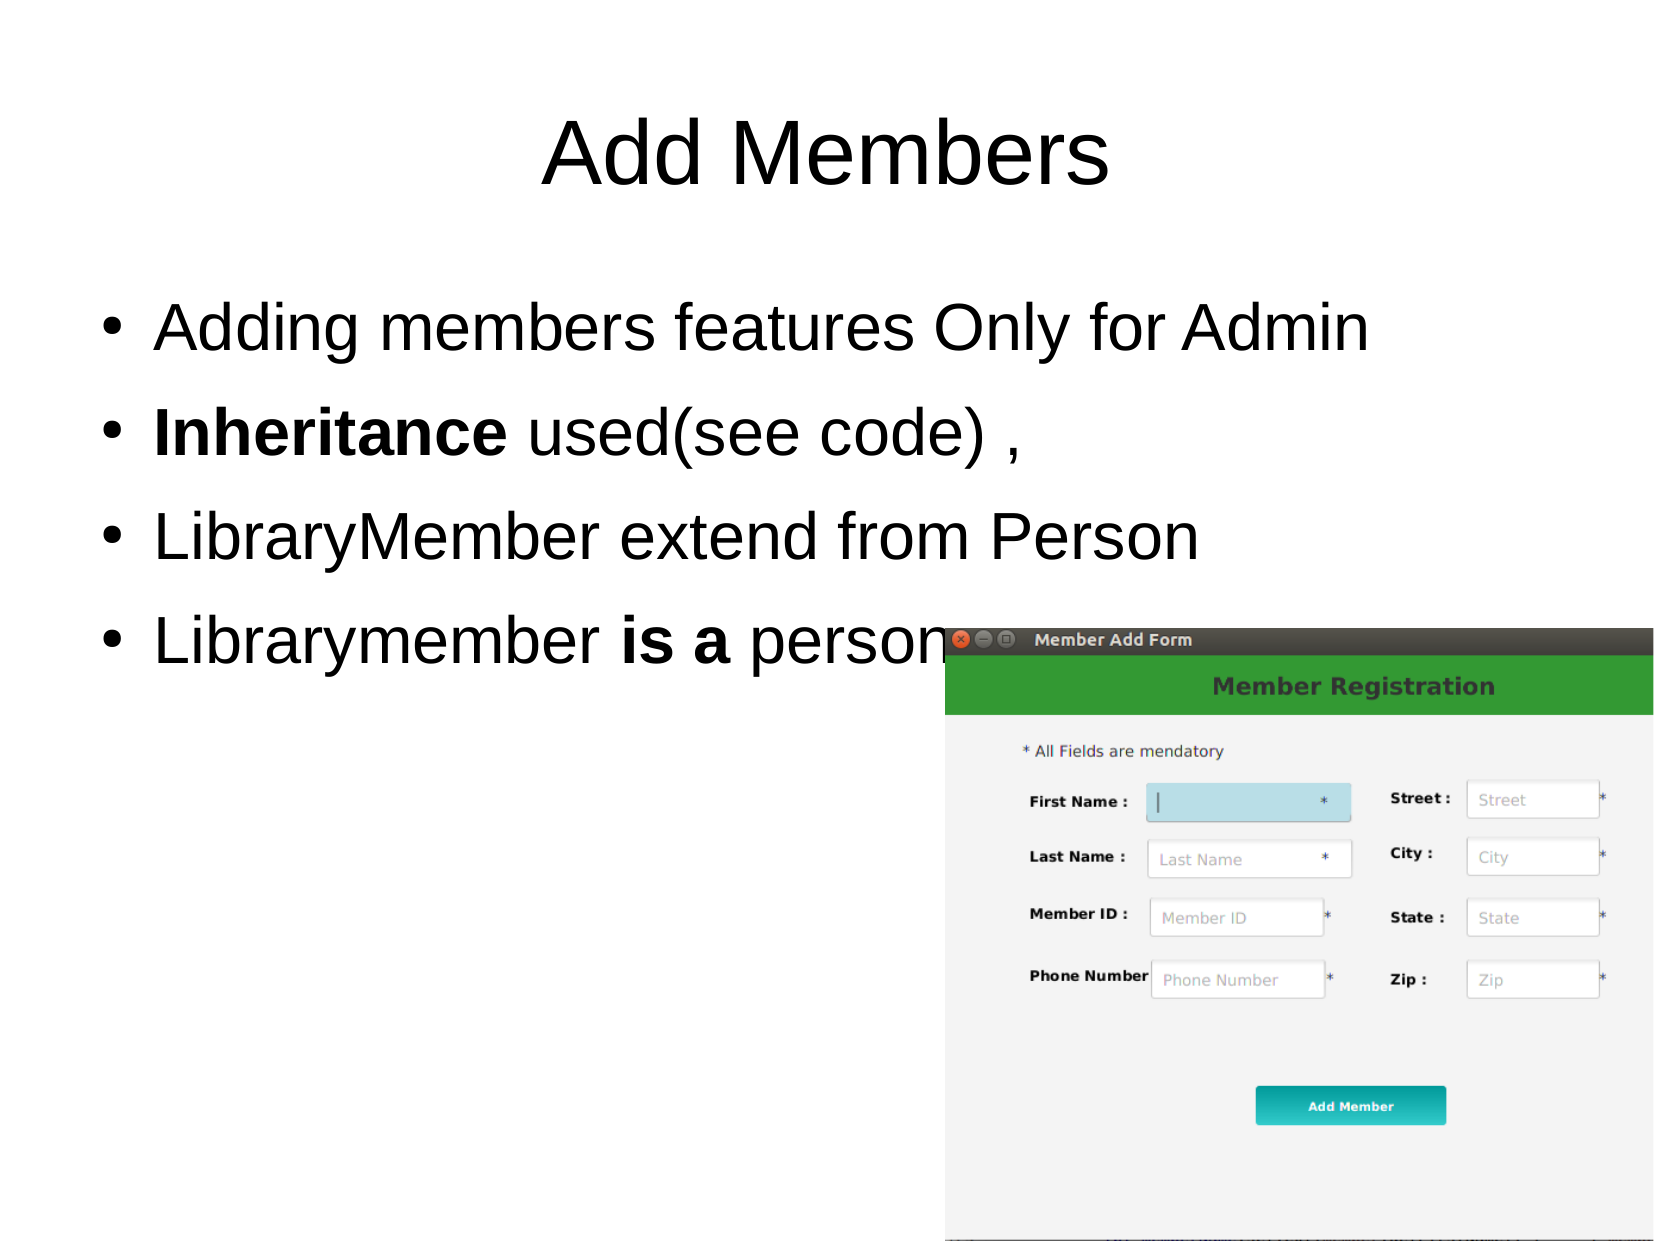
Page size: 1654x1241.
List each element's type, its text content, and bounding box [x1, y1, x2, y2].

picture [945, 628, 1654, 1241]
list Adding members features Only for Admin Inheritance used(see code) , LibraryMember extend from Person Librarymember is a person [82, 290, 1571, 1010]
title Add Members [82, 49, 1571, 257]
